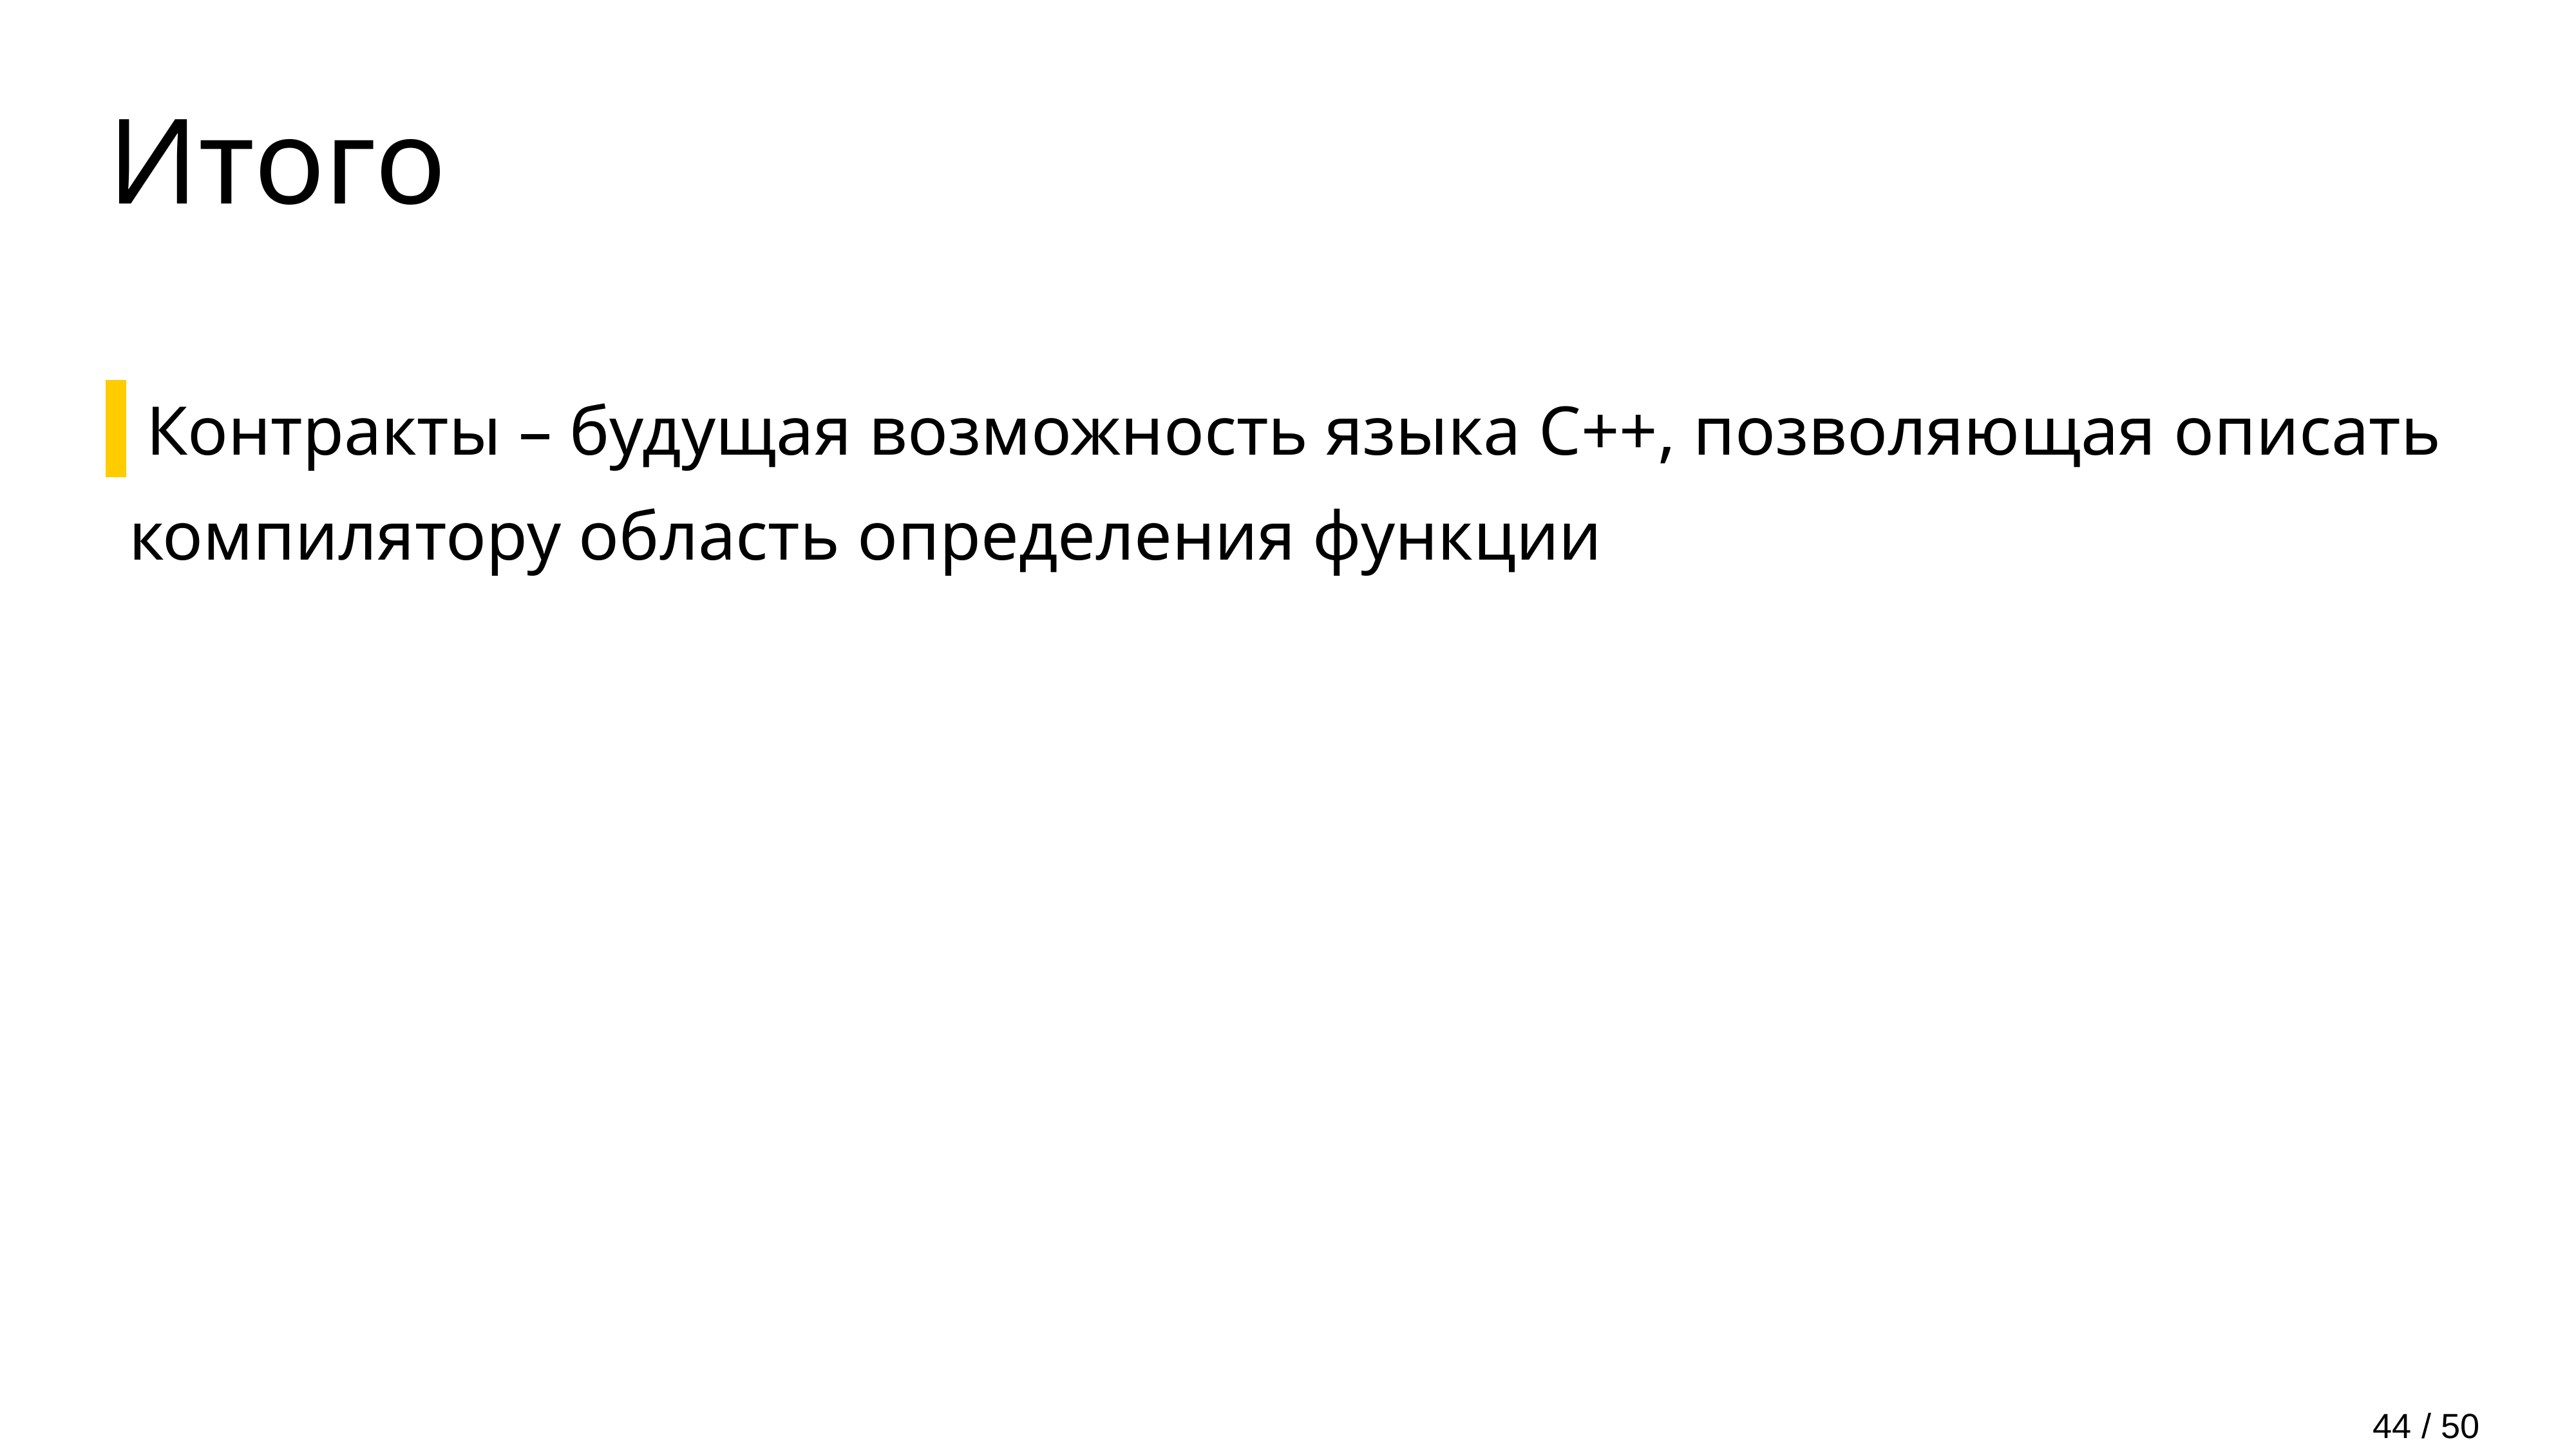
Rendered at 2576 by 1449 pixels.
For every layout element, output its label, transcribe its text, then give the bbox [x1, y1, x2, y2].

text_box <number> / 50 [2363, 1402, 2576, 1449]
title Итого [108, 80, 2468, 242]
text_box Контракты – будущая возможность языка С++, позволяющая описать компилятору область определения функции [96, 364, 2512, 1419]
